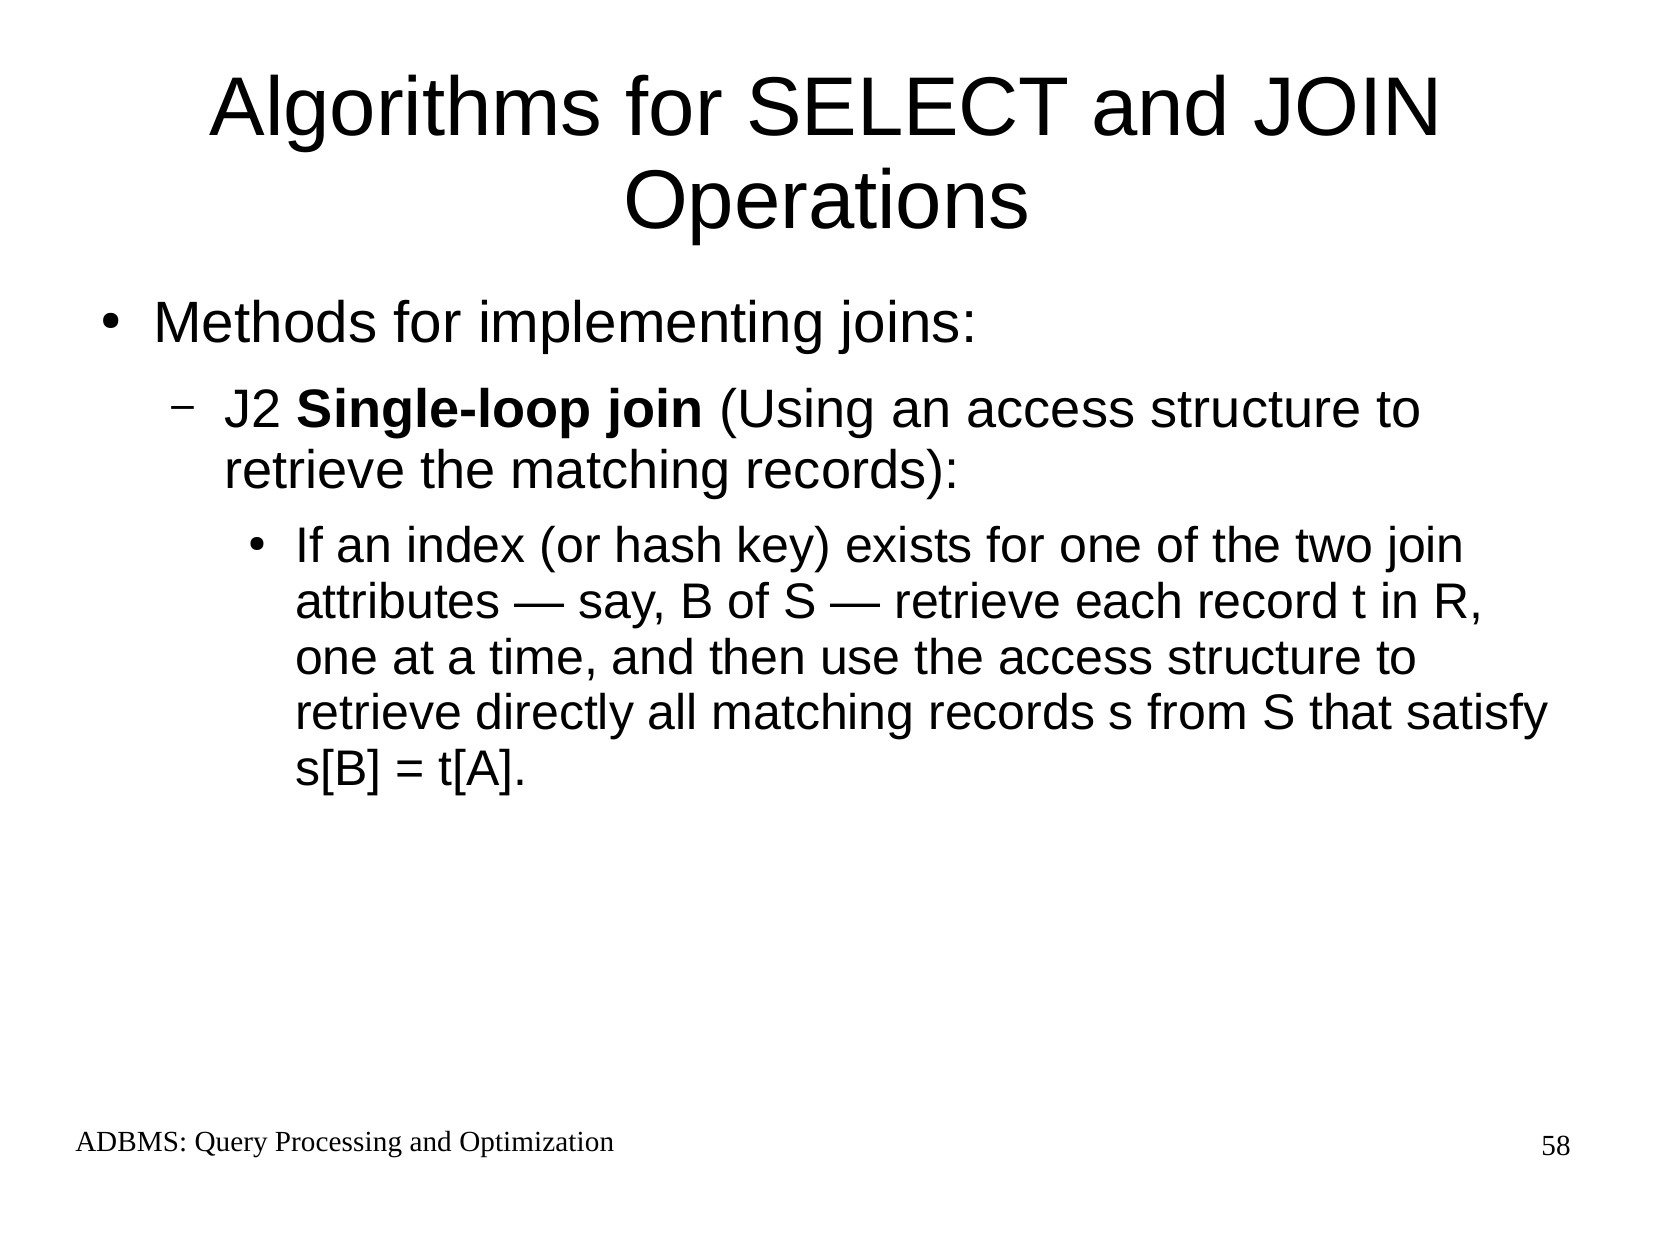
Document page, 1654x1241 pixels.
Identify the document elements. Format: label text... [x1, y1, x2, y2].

title Algorithms for SELECT and JOIN Operations [82, 49, 1571, 257]
list Methods for implementing joins: J2 Single-loop join (Using an access structure to retrieve the matching records): If an index (or hash key) exists for one of the two join attributes — say, B of S — retrieve each record t in R, one at a time, and then use the access structure to retrieve directly all matching records s from S that satisfy s[B] = t[A]. [82, 290, 1571, 1096]
